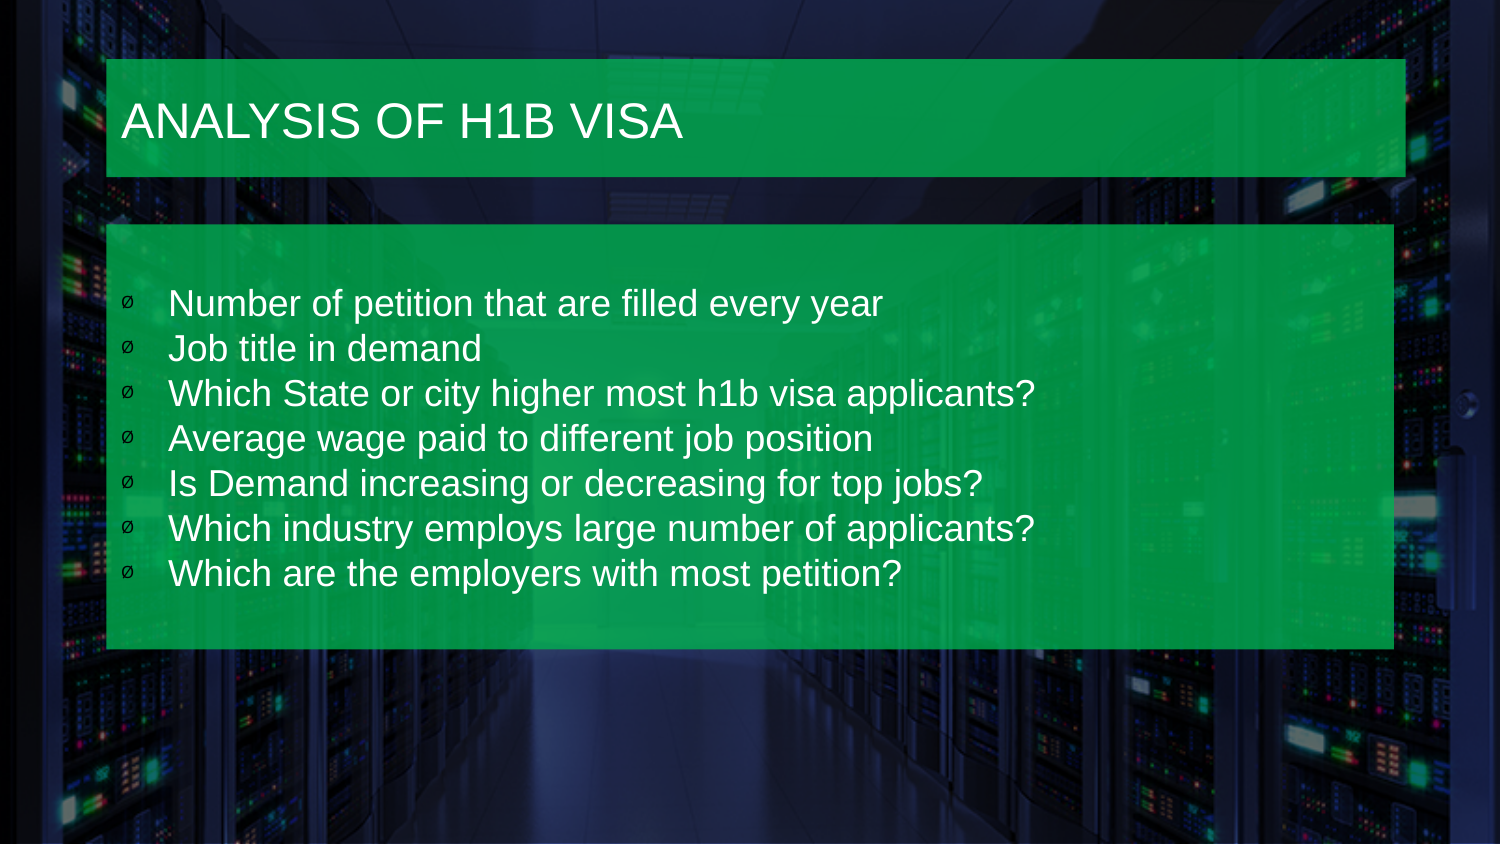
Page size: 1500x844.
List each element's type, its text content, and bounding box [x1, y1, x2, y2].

text_box [0, 0, 1500, 844]
text_box Number of petition that are filled every year Job title in demand Which State or city higher most h1b visa applicants? Average wage paid to different job position Is Demand increasing or decreasing for top jobs? Which industry employs large number of applicants? Which are the employers with most petition? [106, 224, 1394, 649]
text_box ANALYSIS OF H1B VISA [106, 59, 1406, 177]
